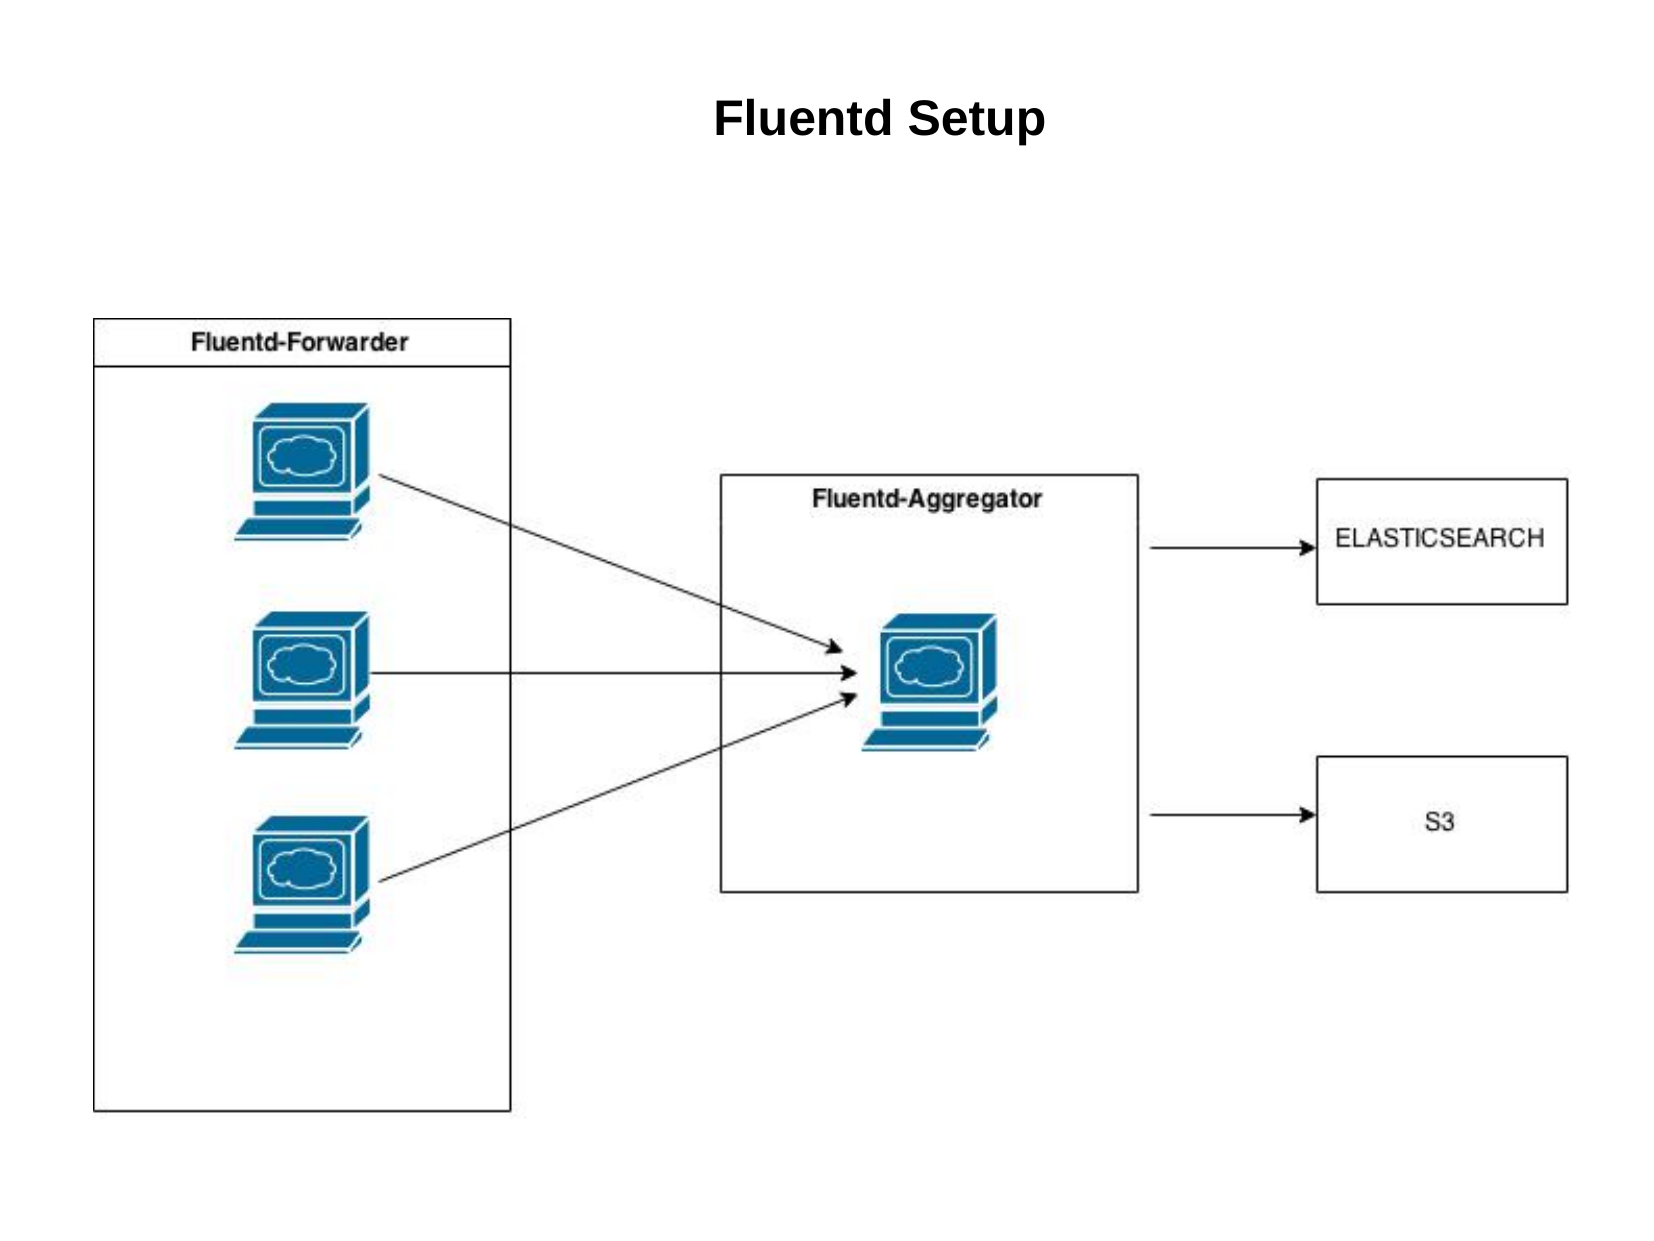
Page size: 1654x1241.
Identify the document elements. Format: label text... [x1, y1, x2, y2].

picture [93, 318, 1571, 1119]
text_box Fluentd Setup [555, 82, 1205, 154]
